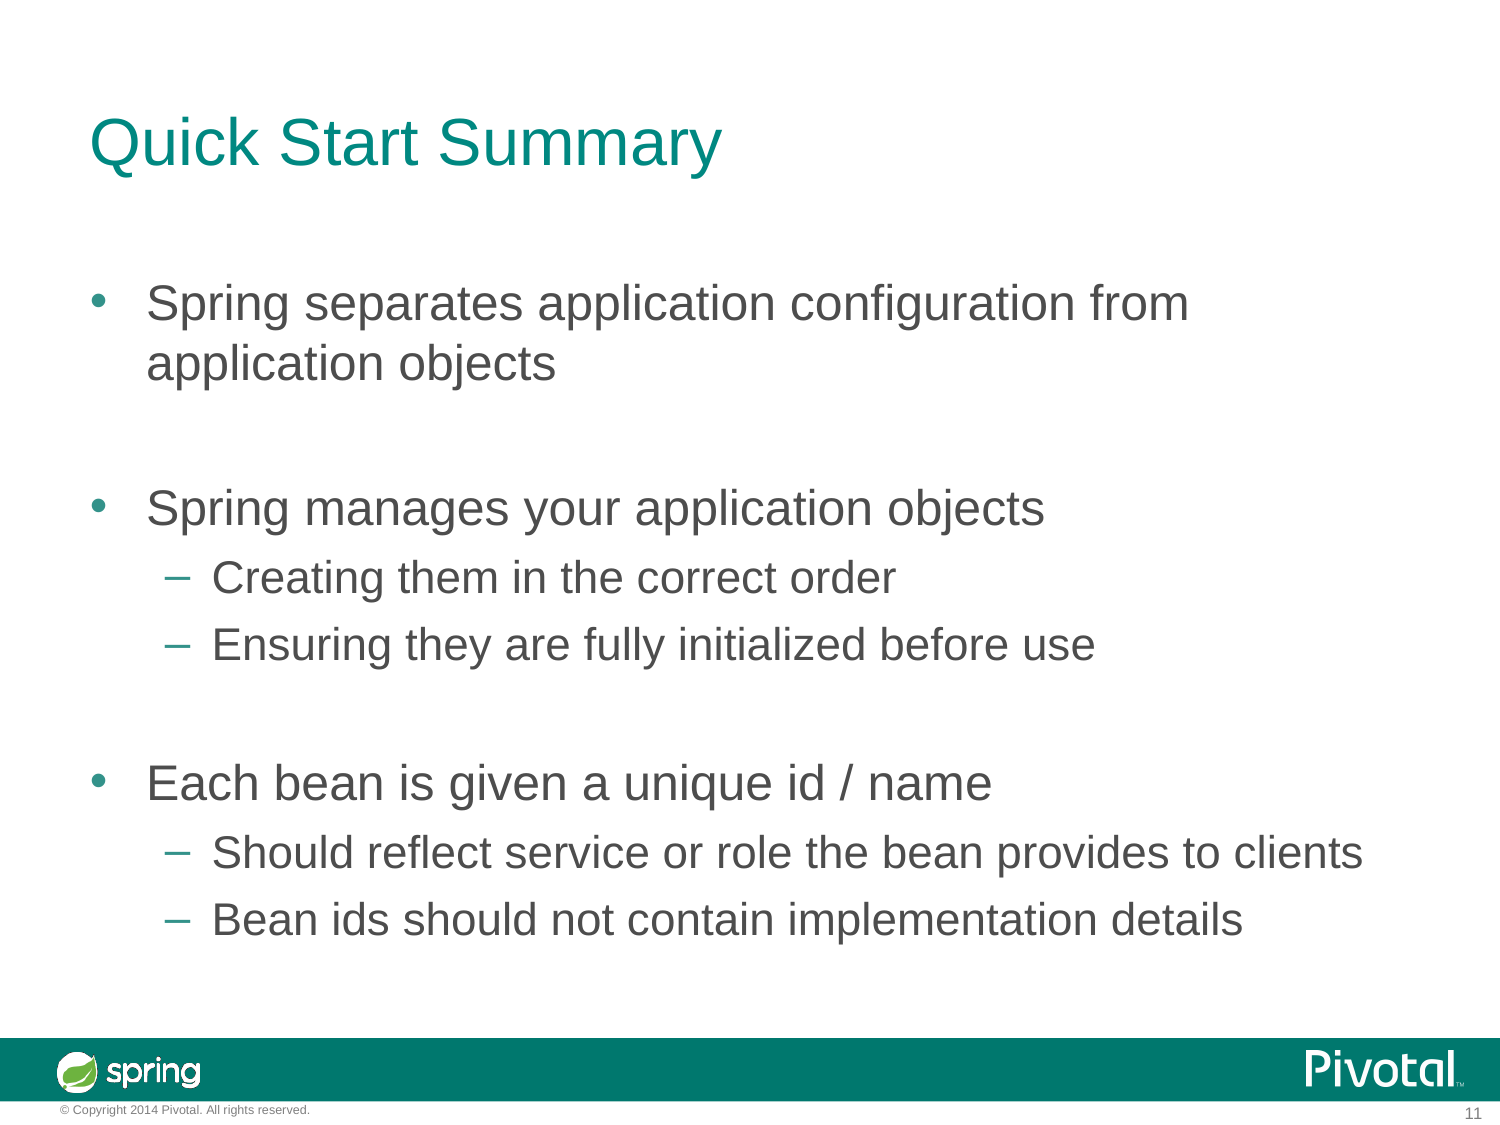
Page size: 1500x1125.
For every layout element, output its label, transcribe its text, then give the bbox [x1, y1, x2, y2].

title Quick Start Summary [75, 45, 1426, 233]
list Spring separates application configuration from application objects Spring manages your application objects Creating them in the correct order Ensuring they are fully initialized before use Each bean is given a unique id / name Should reflect service or role the bean provides to clients Bean ids should not contain implementation details [75, 262, 1426, 953]
picture [1306, 1050, 1464, 1087]
picture [32, 1041, 210, 1103]
